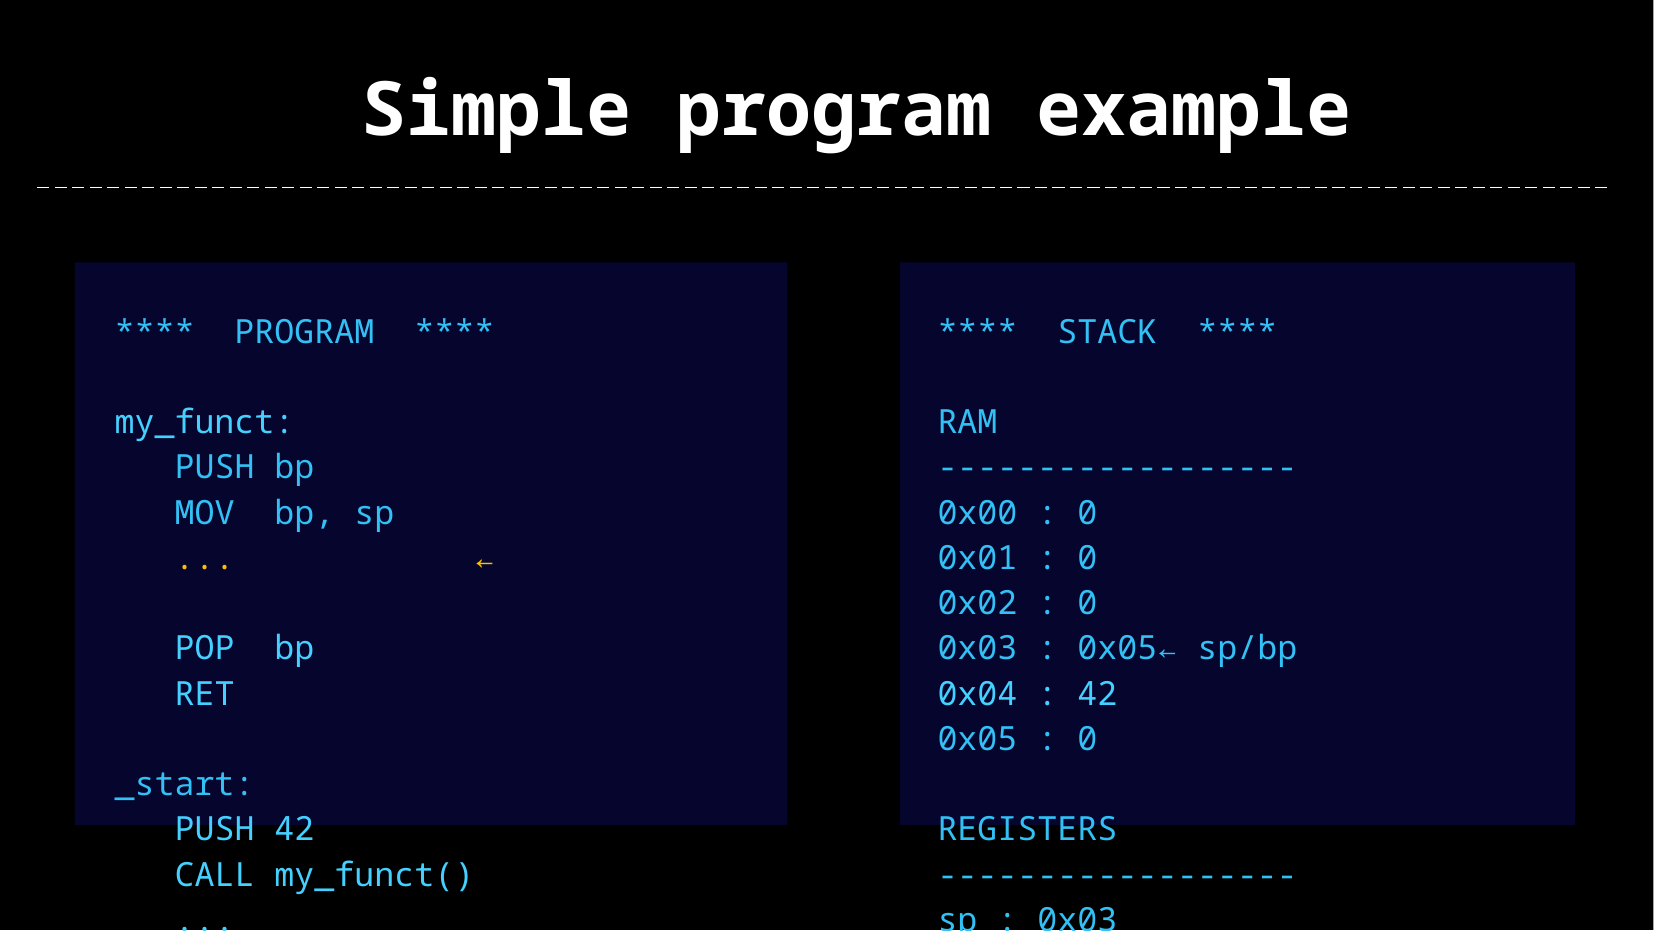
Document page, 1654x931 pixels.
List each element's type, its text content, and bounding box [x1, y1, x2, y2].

text_box **** STACK **** RAM ------------------ 0x00 : 0 0x01 : 0 0x02 : 0 0x03 : 0x05← sp/bp 0x04 : 42 0x05 : 0 REGISTERS ------------------ sp : 0x03 bp : 0x03 [937, 262, 1538, 802]
text_box [74, 262, 788, 825]
text_box [1083, 819, 1091, 825]
text_box [180, 819, 189, 825]
text_box [943, 819, 951, 825]
text_box **** PROGRAM **** my_funct: PUSH bp MOV bp, sp ... ← POP bp RET _start: PUSH 42 CALL my_funct() ... [114, 262, 748, 802]
title Simple program example [112, 24, 1601, 188]
text_box [900, 262, 1576, 825]
